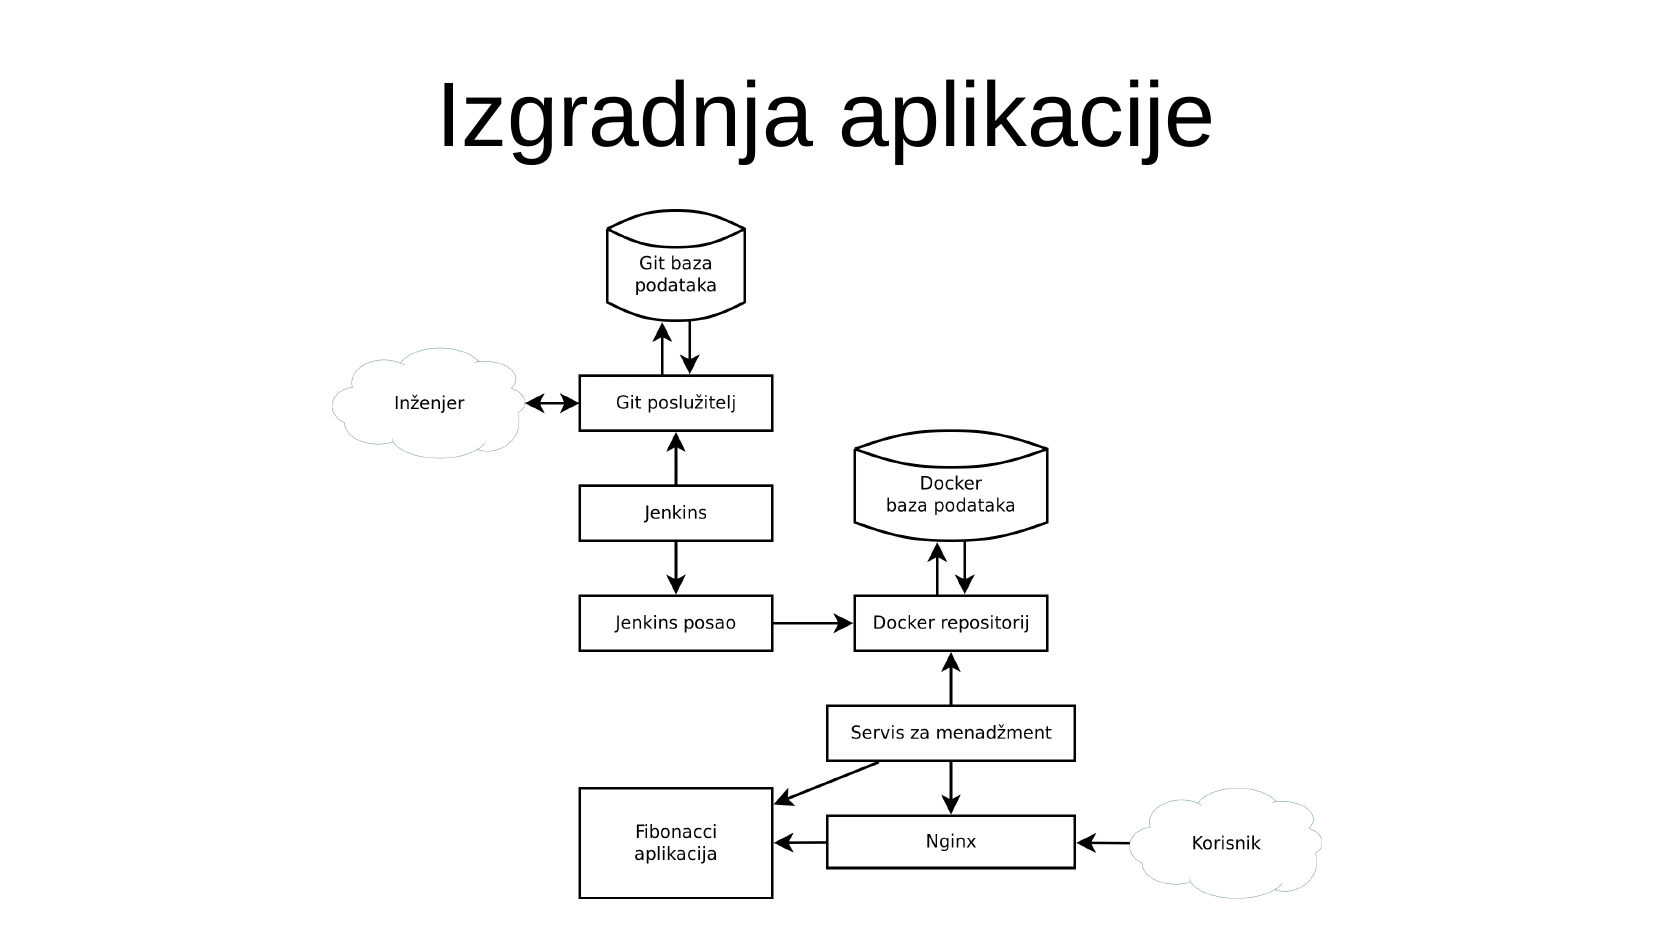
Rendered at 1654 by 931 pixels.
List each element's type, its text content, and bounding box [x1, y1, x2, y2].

picture [332, 209, 1322, 899]
title Izgradnja aplikacije [82, 37, 1571, 193]
